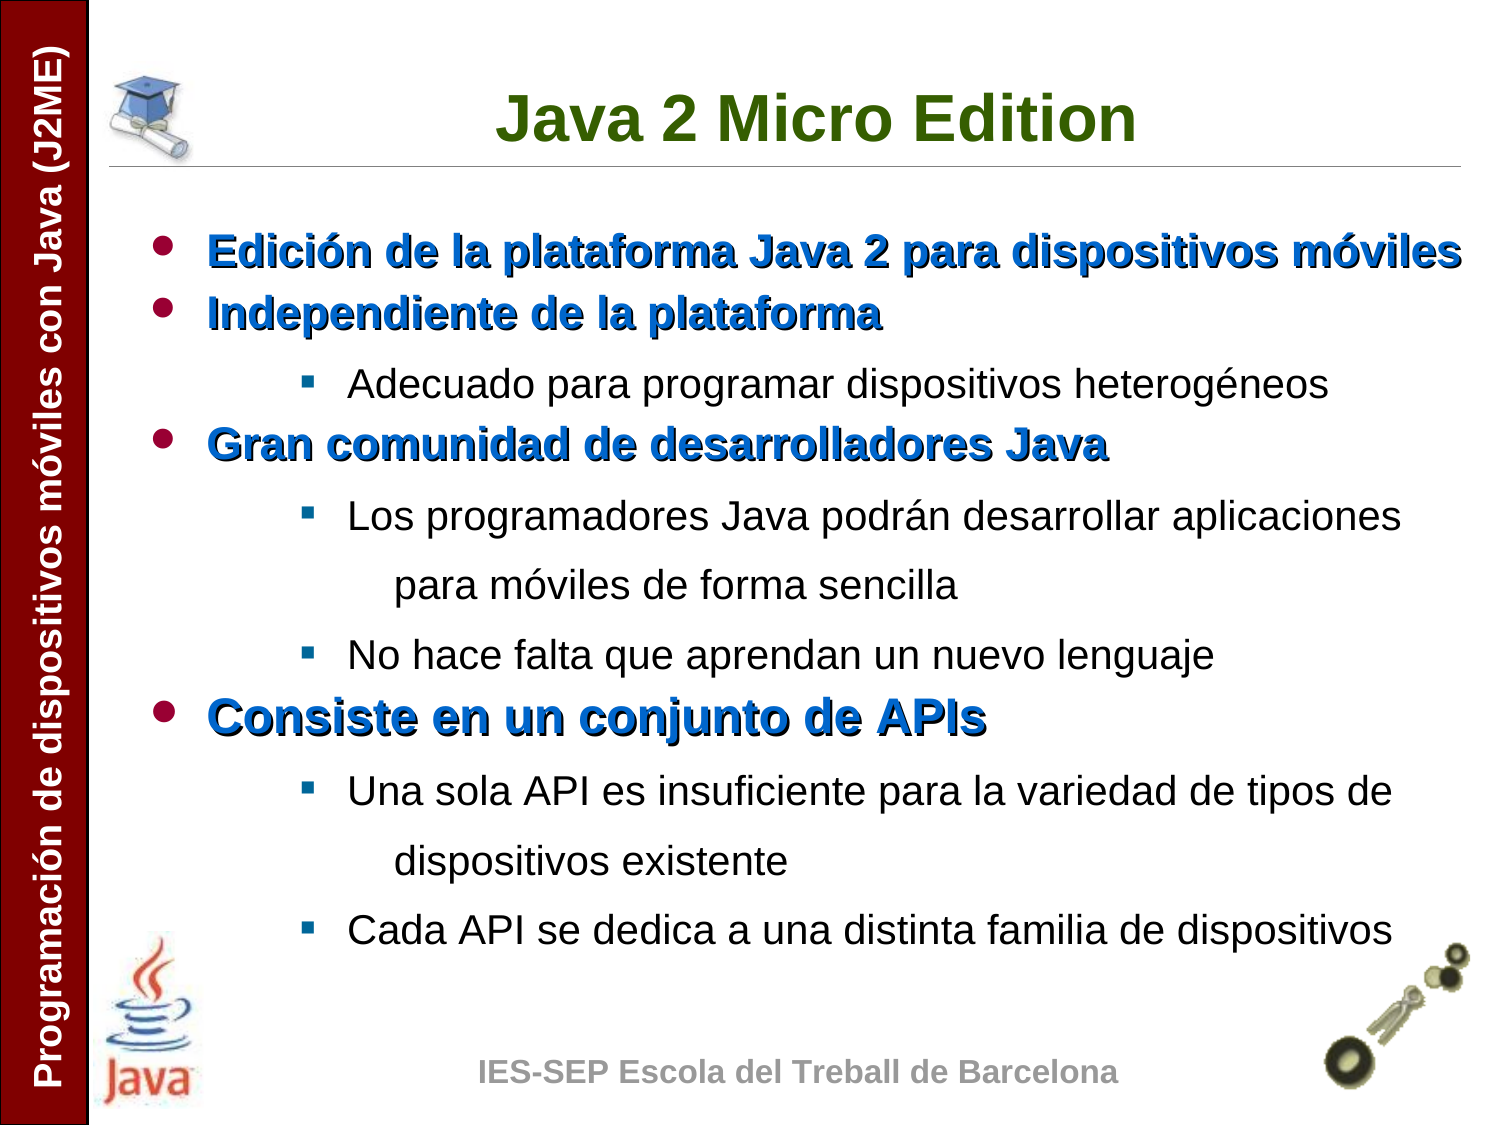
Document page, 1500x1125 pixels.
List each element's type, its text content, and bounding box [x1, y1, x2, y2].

picture [93, 931, 204, 1109]
title Java 2 Micro Edition [211, 75, 1424, 163]
list Edición de la plataforma Java 2 para dispositivos móviles Independiente de la plataforma Adecuado para programar dispositivos heterogéneos Gran comunidad de desarrolladores Java Los programadores Java podrán desarrollar aplicaciones para móviles de forma sencilla No hace falta que aprendan un nuevo lenguaje Consiste en un conjunto de APIs Una sola API es insuficiente para la variedad de tipos de dispositivos existente Cada API se dedica a una distinta familia de dispositivos [150, 224, 1483, 988]
picture [1322, 988, 1471, 1094]
picture [93, 61, 206, 174]
